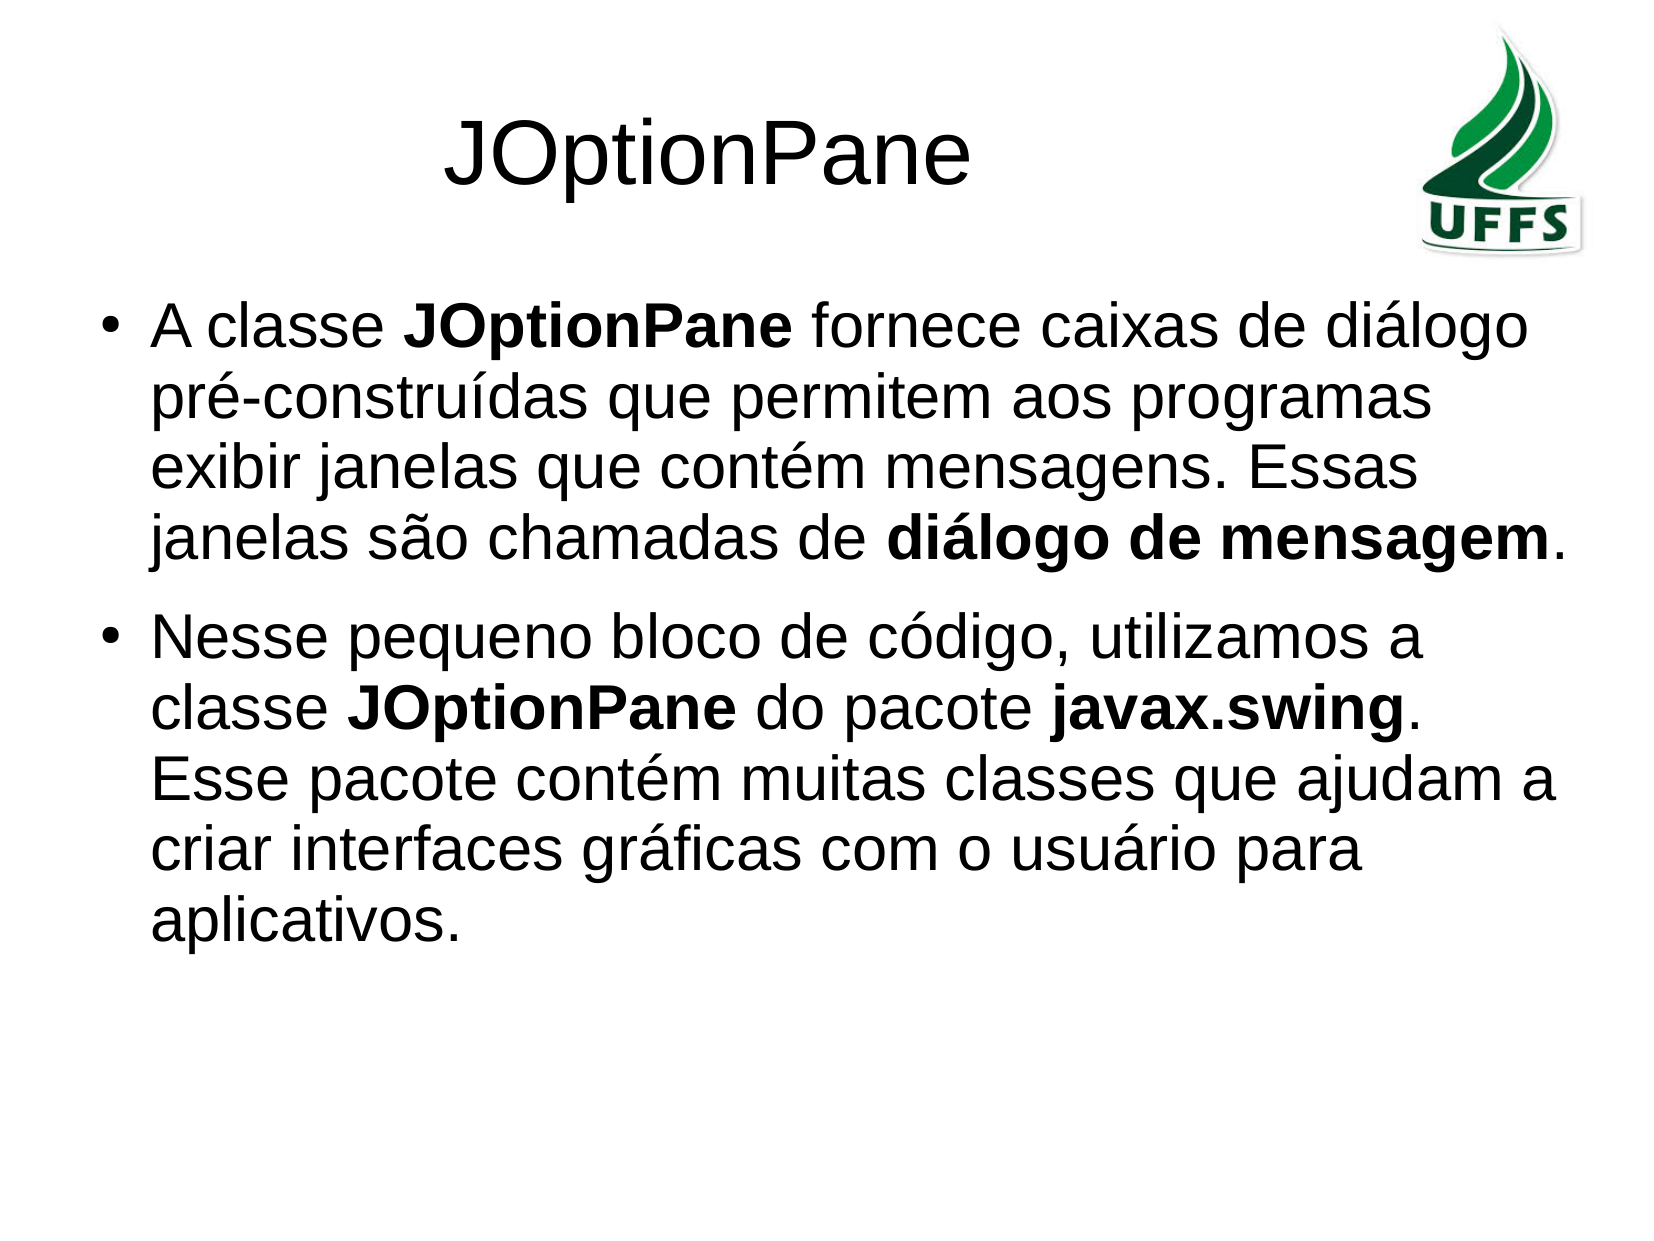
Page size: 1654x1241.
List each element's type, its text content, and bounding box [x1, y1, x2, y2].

list A classe JOptionPane fornece caixas de diálogo pré-construídas que permitem aos programas exibir janelas que contém mensagens. Essas janelas são chamadas de diálogo de mensagem. Nesse pequeno bloco de código, utilizamos a classe JOptionPane do pacote javax.swing. Esse pacote contém muitas classes que ajudam a criar interfaces gráficas com o usuário para aplicativos. [82, 290, 1571, 1010]
title JOptionPane [82, 49, 1335, 257]
picture [1381, 20, 1624, 272]
